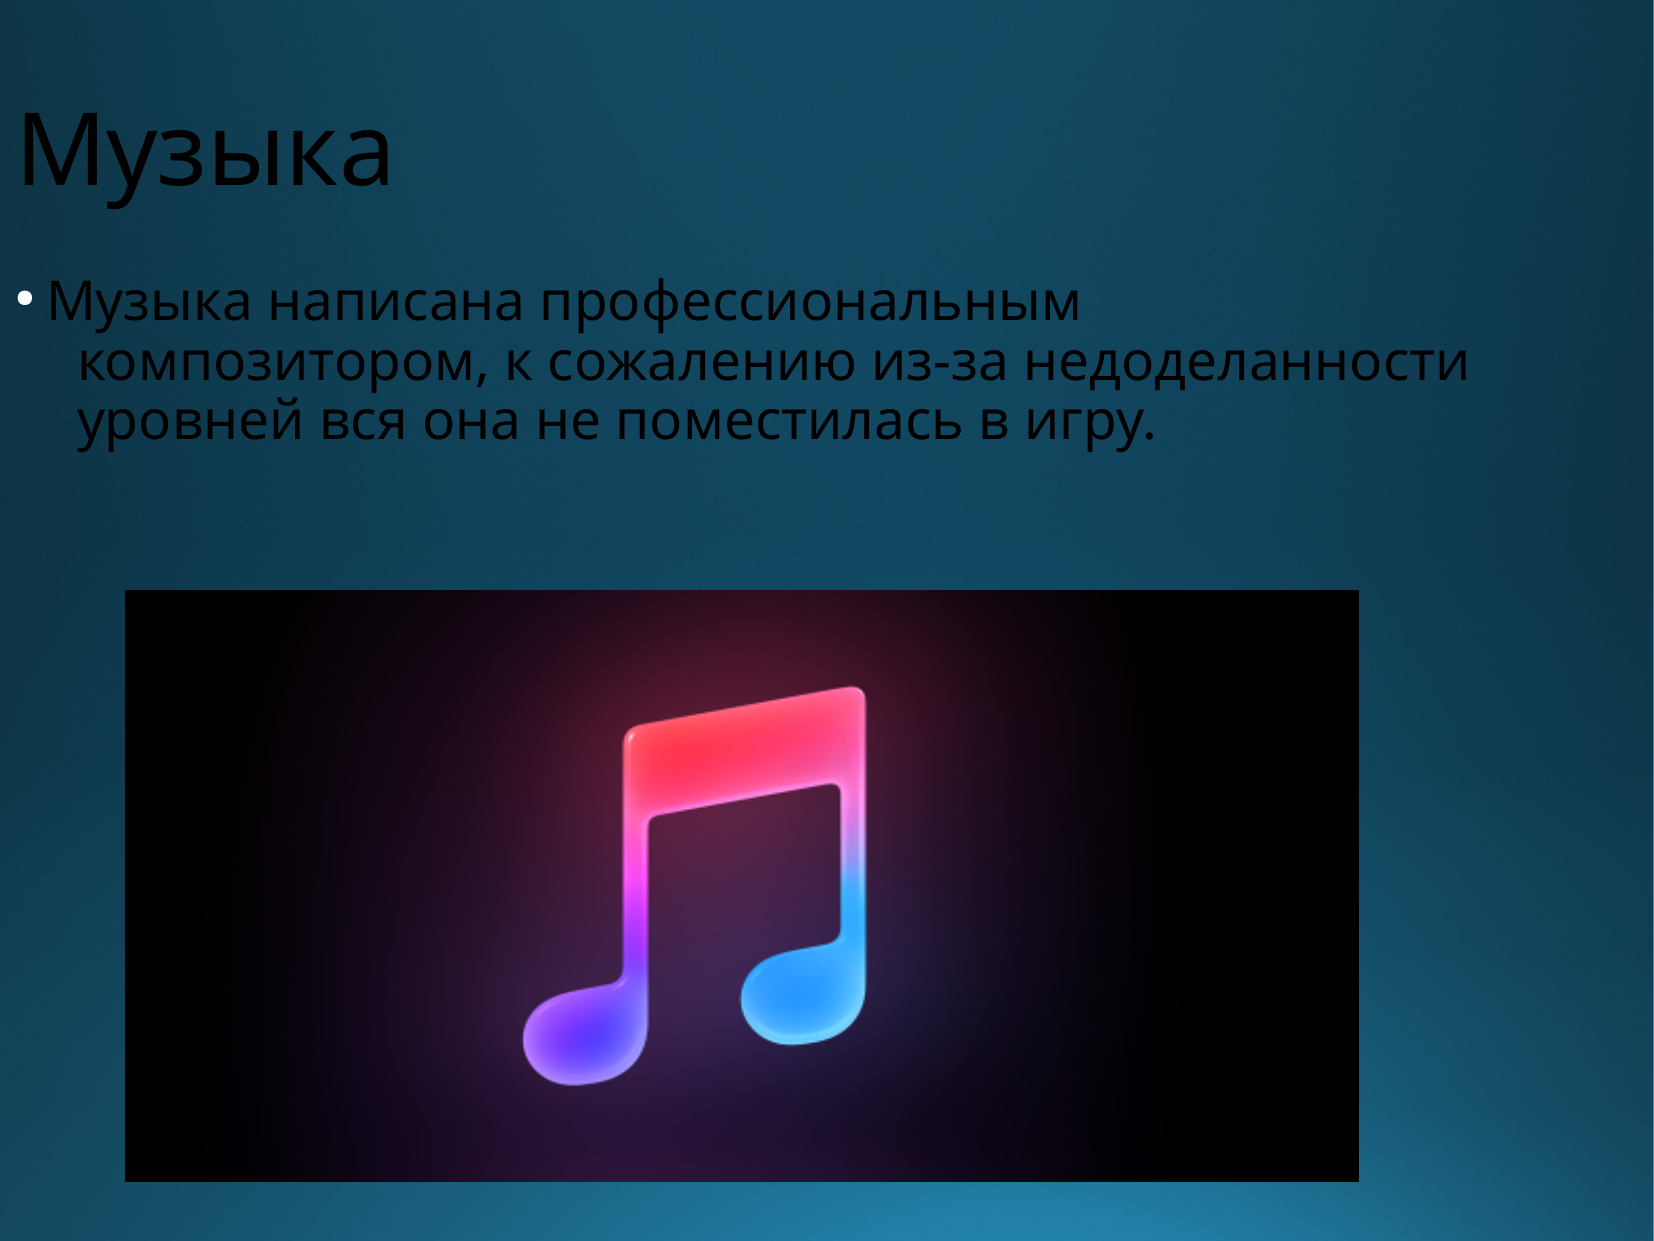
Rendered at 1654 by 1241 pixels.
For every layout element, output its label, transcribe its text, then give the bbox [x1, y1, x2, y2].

picture [125, 590, 1359, 1182]
title Музыка [0, 49, 1489, 257]
list Музыка написана профессиональным композитором, к сожалению из-за недоделанности уровней вся она не поместилась в игру. [0, 265, 1489, 1085]
